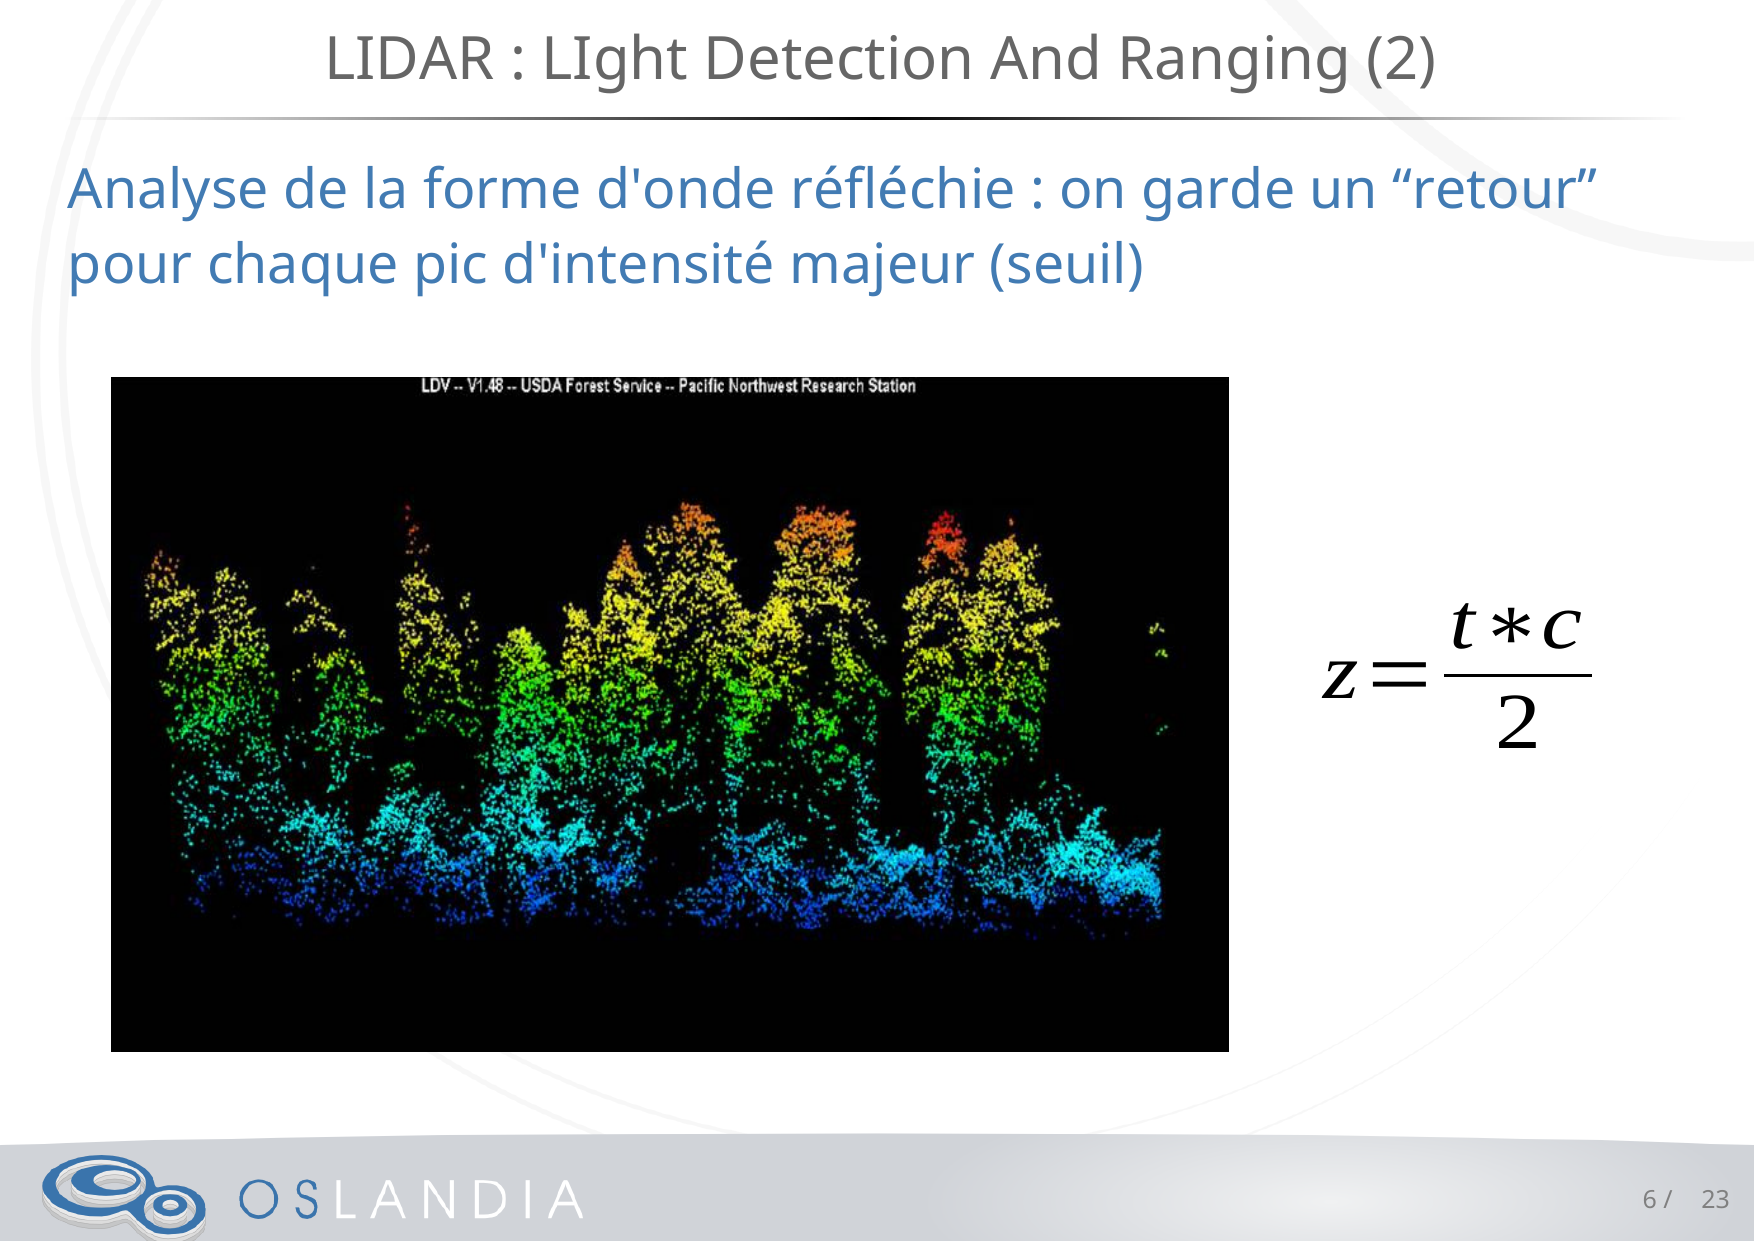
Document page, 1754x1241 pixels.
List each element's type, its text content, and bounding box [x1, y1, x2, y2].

list Analyse de la forme d'onde réfléchie : on garde un “retour” pour chaque pic d'intensité majeur (seuil) [38, 148, 1710, 308]
title LIDAR : LIght Detection And Ranging (2) [13, 14, 1749, 98]
chart [1294, 578, 1619, 768]
picture [0, 0, 1754, 1241]
